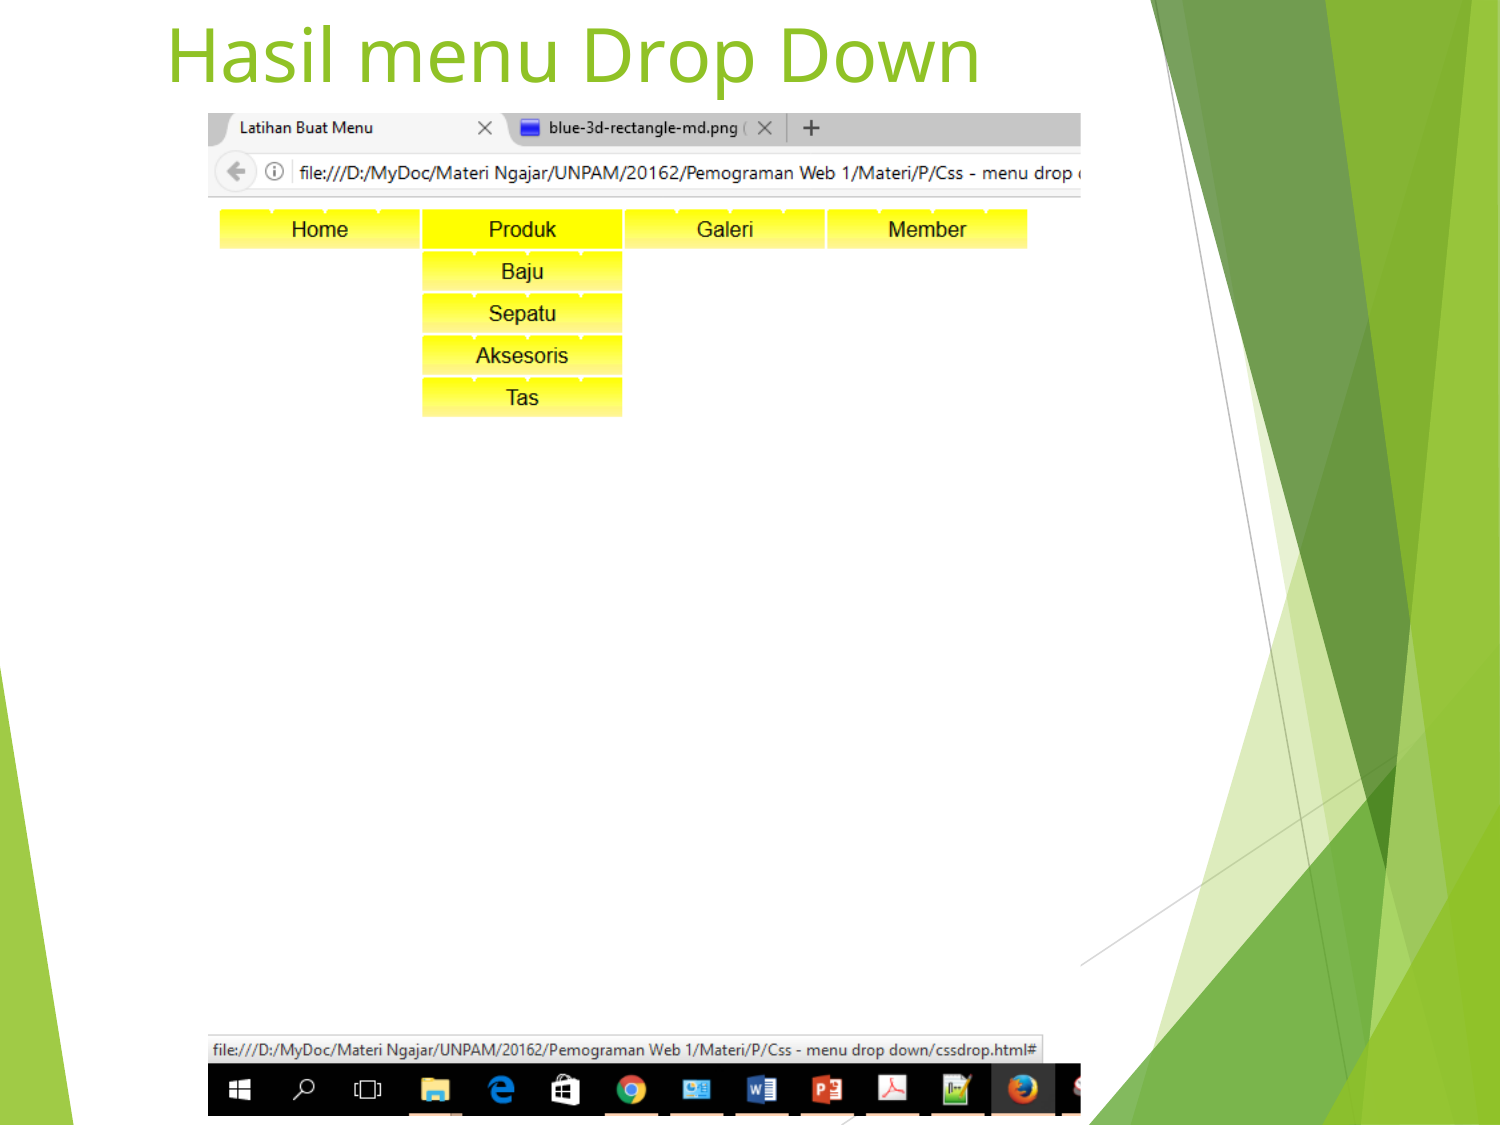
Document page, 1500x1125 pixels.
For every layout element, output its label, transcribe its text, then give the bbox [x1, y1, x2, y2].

title Hasil menu Drop Down [150, 0, 1426, 126]
picture [29, 113, 1081, 1123]
